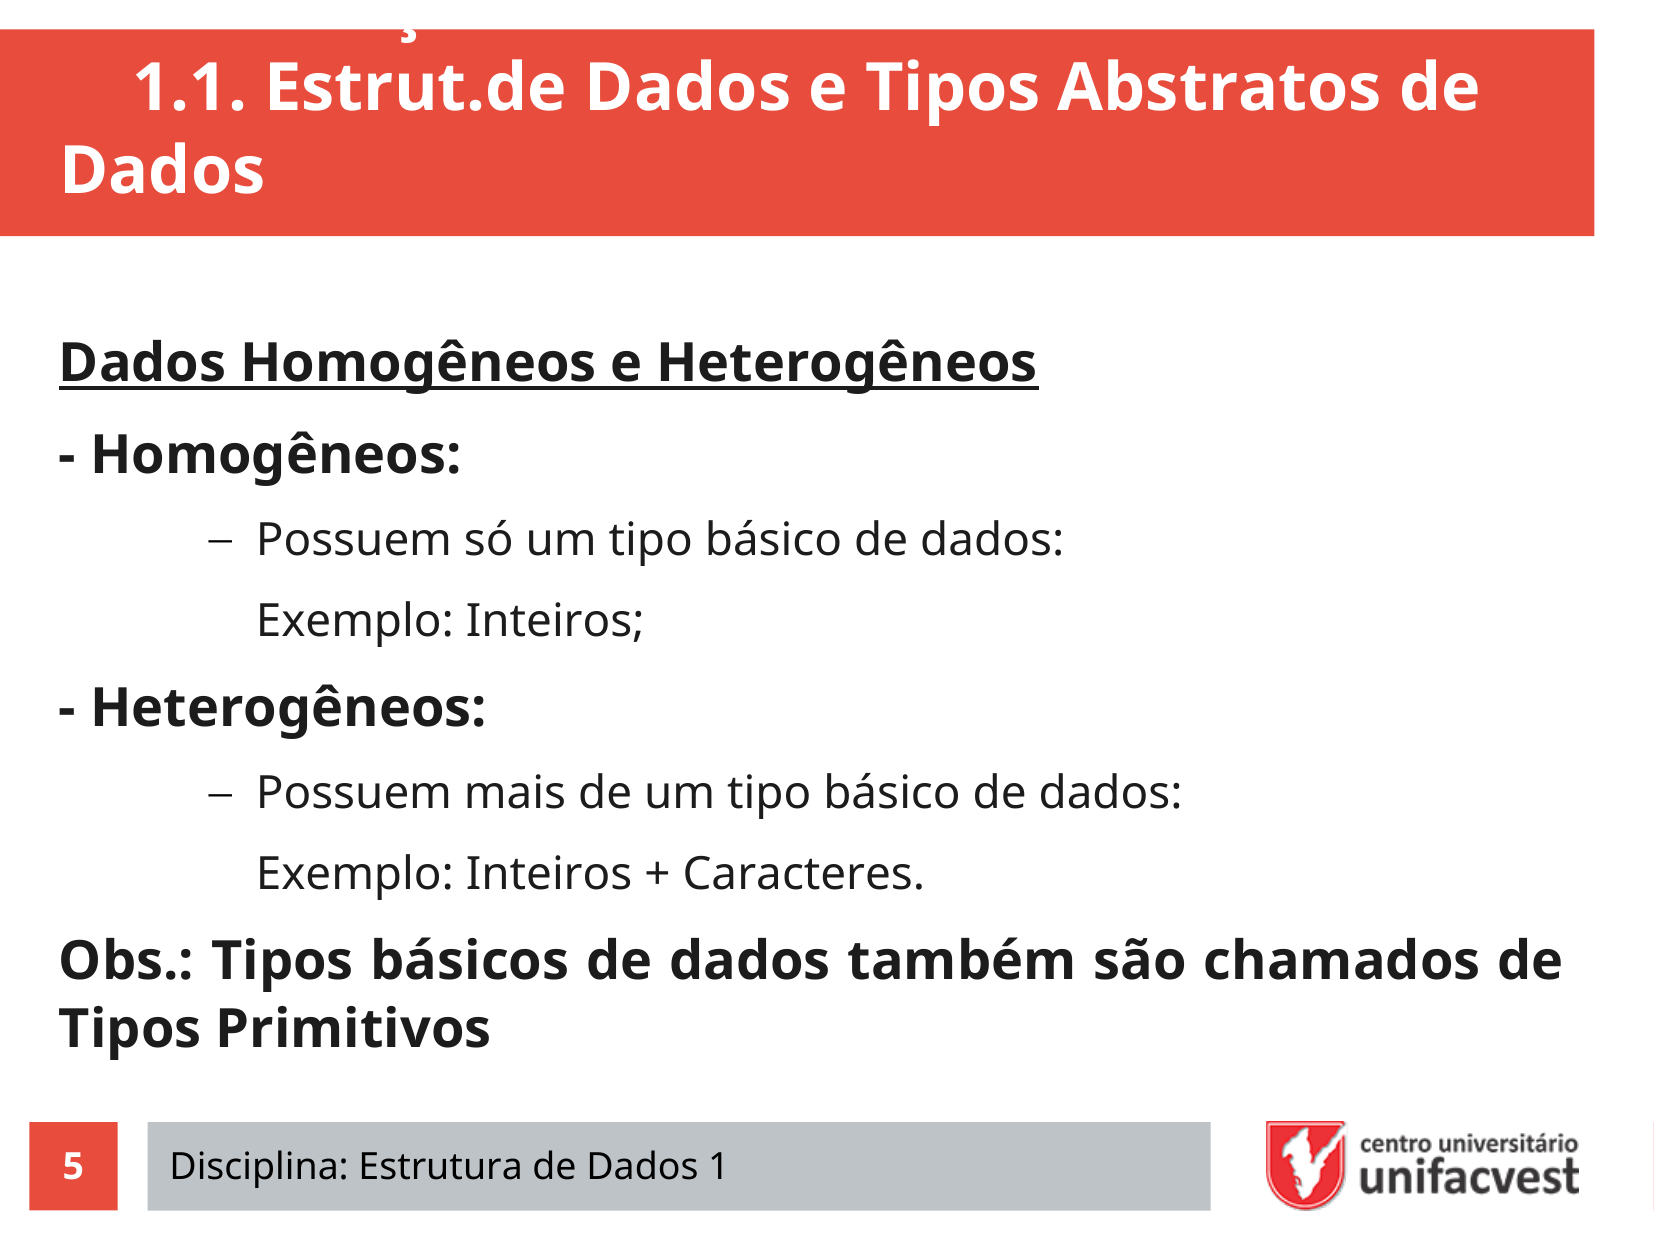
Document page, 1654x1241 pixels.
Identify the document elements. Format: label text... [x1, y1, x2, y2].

text_box [1238, 1120, 1654, 1212]
title 1. Introdução 1.1. Estrut.de Dados e Tipos Abstratos de Dados [59, 59, 1595, 207]
picture [1266, 1121, 1579, 1211]
list Dados Homogêneos e Heterogêneos - Homogêneos: Possuem só um tipo básico de dados: Exemplo: Inteiros; - Heterogêneos: Possuem mais de um tipo básico de dados: Exemplo: Inteiros + Caracteres. Obs.: Tipos básicos de dados também são chamados de Tipos Primitivos [59, 324, 1566, 1093]
text_box Disciplina: Estrutura de Dados 1 [154, 1132, 1205, 1196]
